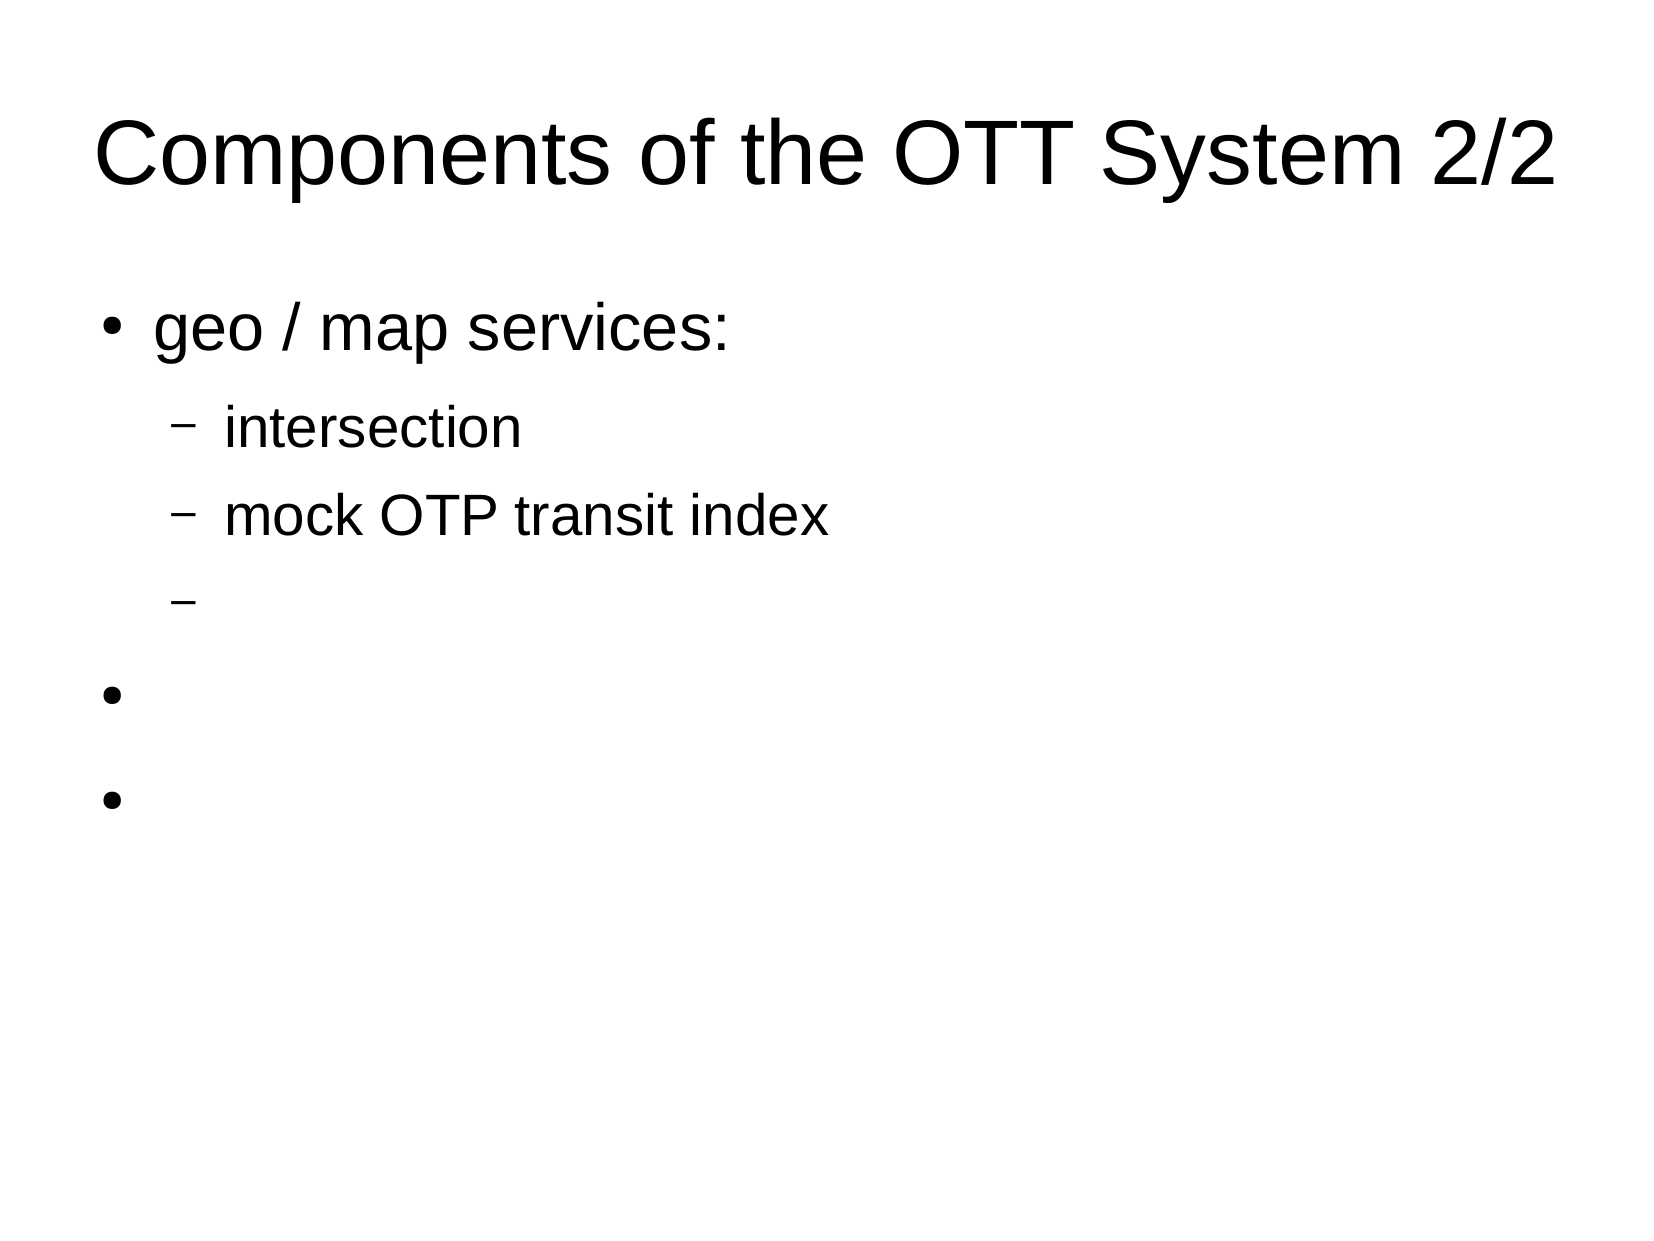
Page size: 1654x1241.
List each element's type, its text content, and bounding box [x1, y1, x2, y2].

title Components of the OTT System 2/2 [82, 49, 1571, 257]
list geo / map services: intersection mock OTP transit index [82, 290, 1571, 1109]
